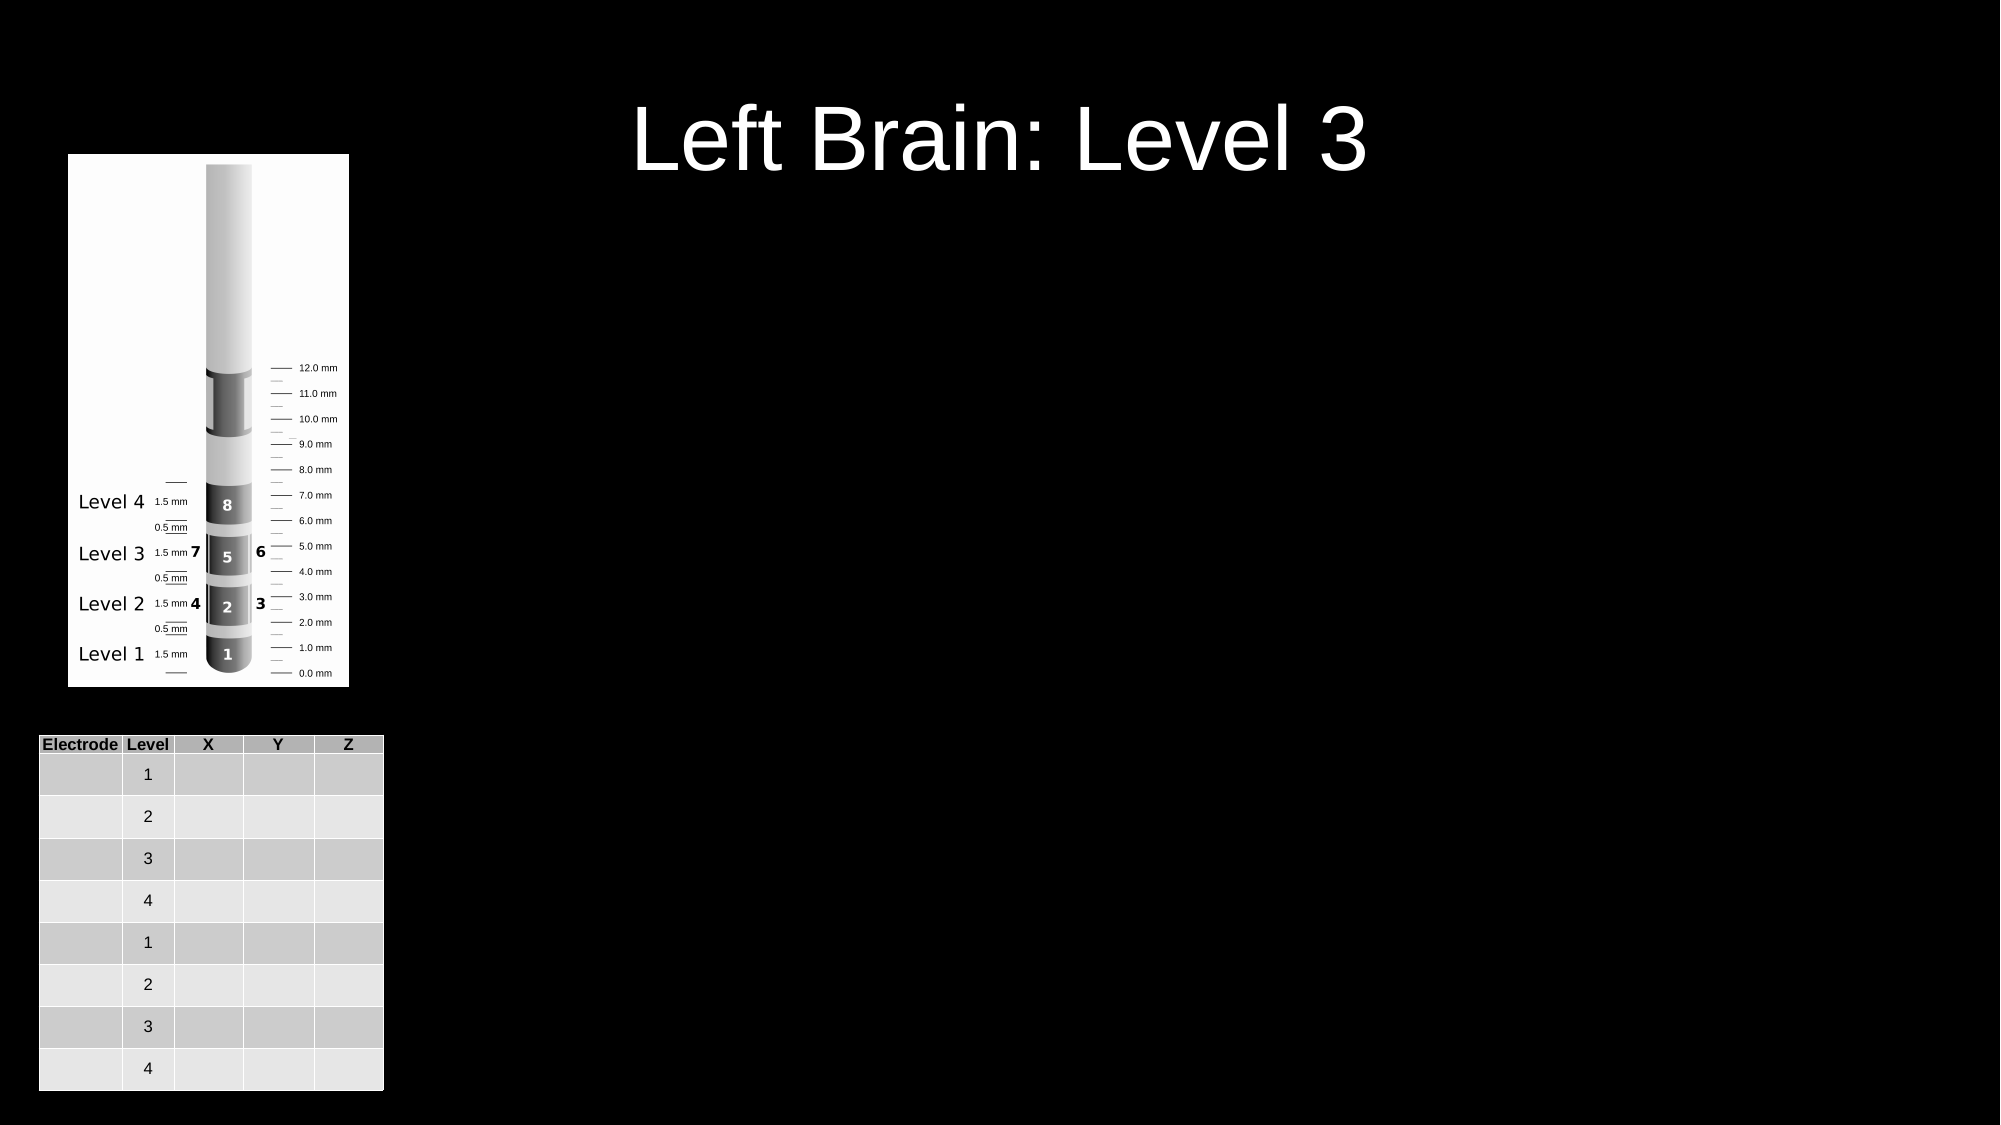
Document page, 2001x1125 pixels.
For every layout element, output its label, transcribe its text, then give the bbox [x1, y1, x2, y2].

table_cell [175, 839, 243, 880]
table_cell [175, 965, 243, 1006]
table_cell [40, 1049, 122, 1090]
table_cell [315, 839, 383, 880]
table_cell [40, 881, 122, 922]
table_cell [244, 965, 314, 1006]
table_header Z [315, 736, 383, 753]
table_cell [175, 754, 243, 795]
table_cell [244, 839, 314, 880]
title Left Brain: Level 3 [99, 44, 1900, 233]
table_cell 3 [123, 1007, 174, 1048]
table_cell [244, 1049, 314, 1090]
table_cell 2 [123, 965, 174, 1006]
table_cell [175, 1007, 243, 1048]
table_cell [315, 881, 383, 922]
table_cell [40, 754, 122, 795]
table_cell 4 [123, 881, 174, 922]
table_cell [244, 923, 314, 964]
table_cell [40, 965, 122, 1006]
table_cell [315, 923, 383, 964]
table_cell [40, 839, 122, 880]
table_cell [244, 1007, 314, 1048]
table_cell 1 [123, 923, 174, 964]
table_cell 4 [123, 1049, 174, 1090]
table_header Level [123, 736, 174, 753]
table_cell [315, 965, 383, 1006]
table_header X [175, 736, 243, 753]
table_cell [175, 881, 243, 922]
table_cell [40, 923, 122, 964]
table_cell 1 [123, 754, 174, 795]
table_header Y [244, 736, 314, 753]
table_cell 2 [123, 796, 174, 838]
table_cell [244, 881, 314, 922]
table_cell 3 [123, 839, 174, 880]
table_cell [315, 754, 383, 795]
table_cell [175, 796, 243, 838]
table_cell [315, 796, 383, 838]
table_cell [315, 1049, 383, 1090]
table_cell [175, 1049, 243, 1090]
table_cell [40, 796, 122, 838]
table_cell [244, 754, 314, 795]
table_cell [244, 796, 314, 838]
table_cell [315, 1007, 383, 1048]
picture [68, 154, 349, 687]
table_cell [40, 1007, 122, 1048]
table_header Electrode [40, 736, 122, 753]
table_cell [175, 923, 243, 964]
